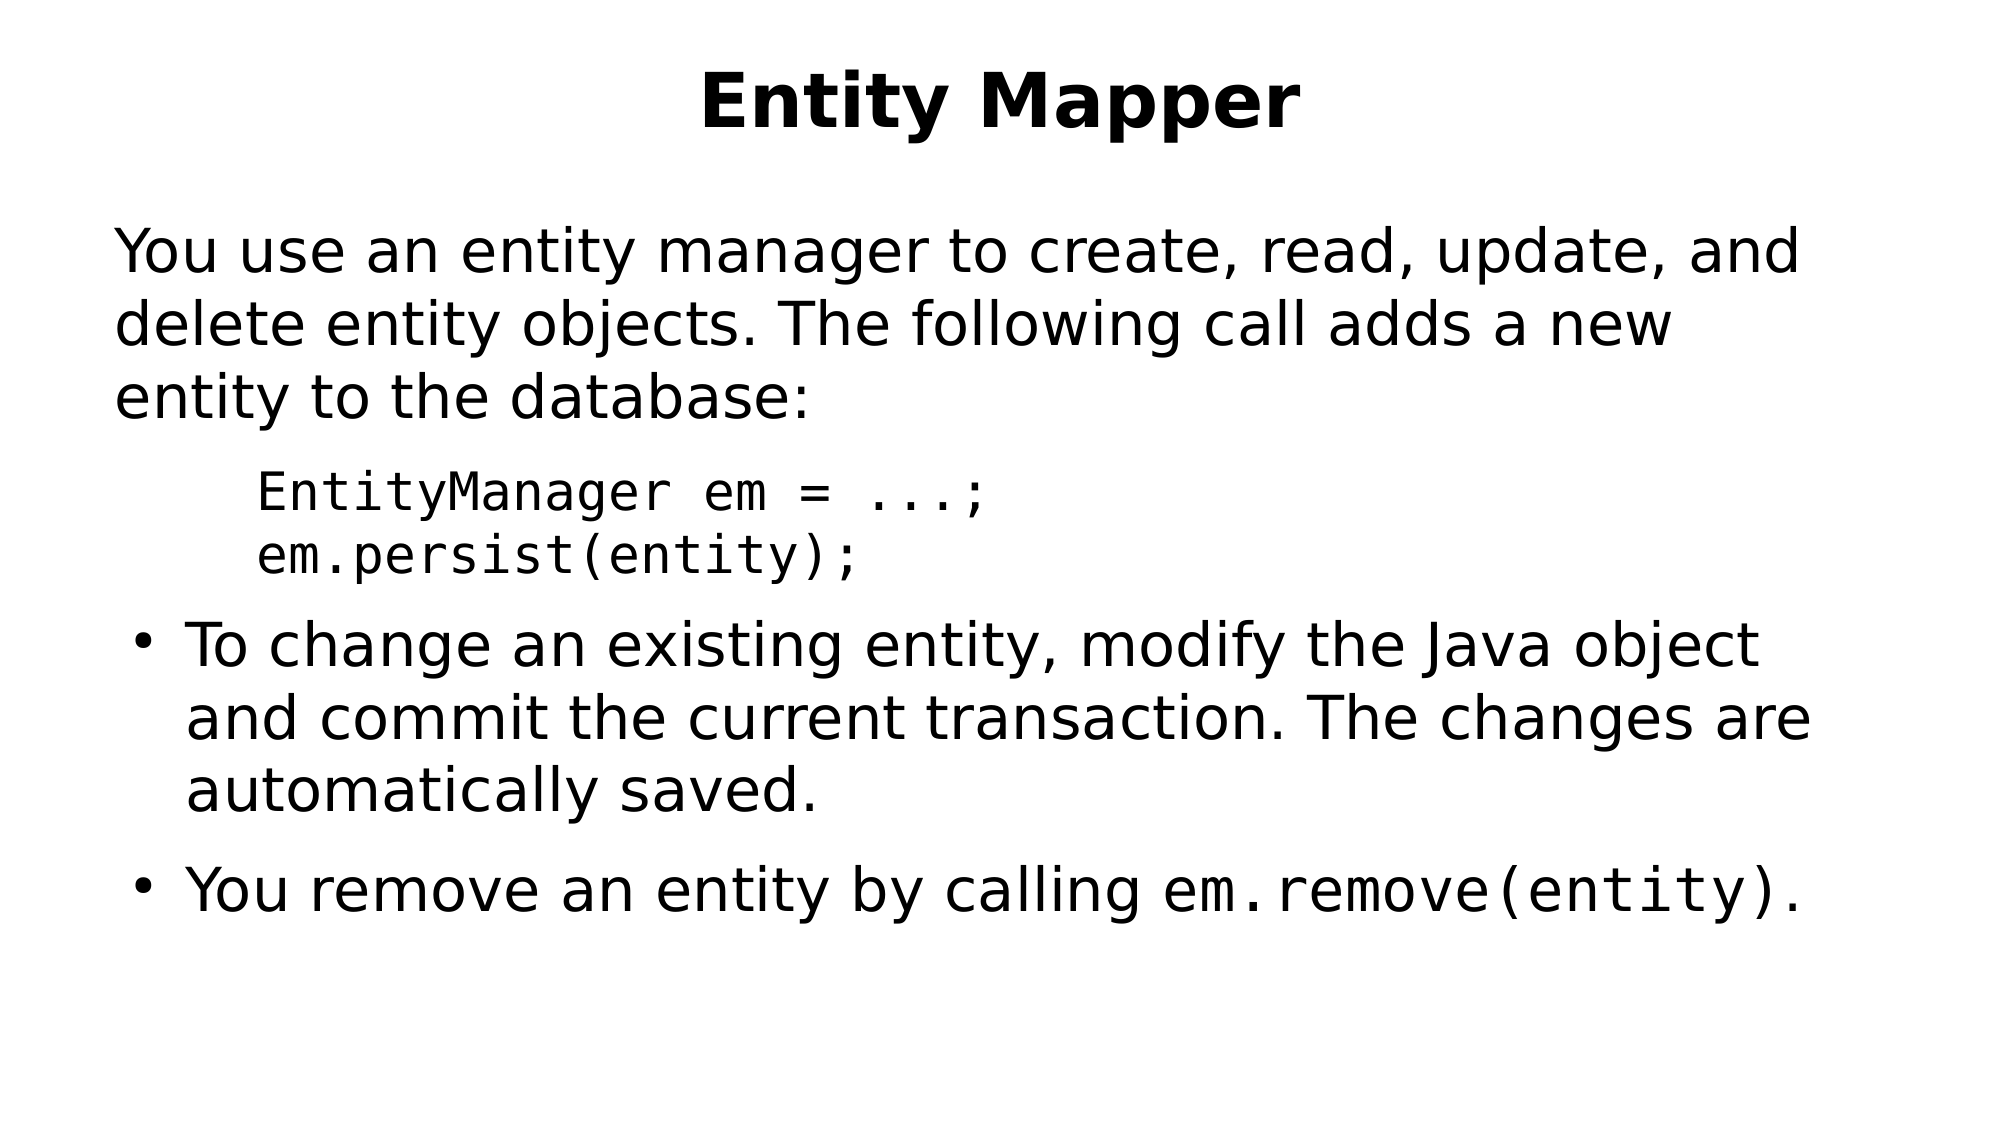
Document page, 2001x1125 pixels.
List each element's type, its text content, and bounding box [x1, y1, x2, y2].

list You use an entity manager to create, read, update, and delete entity objects. The following call adds a new entity to the database: EntityManager em = ...; em.persist(entity); To change an existing entity, modify the Java object and commit the current transaction. The changes are automatically saved. You remove an entity by calling em.remove(entity). [99, 204, 1860, 1075]
title Entity Mapper [99, 44, 1900, 177]
